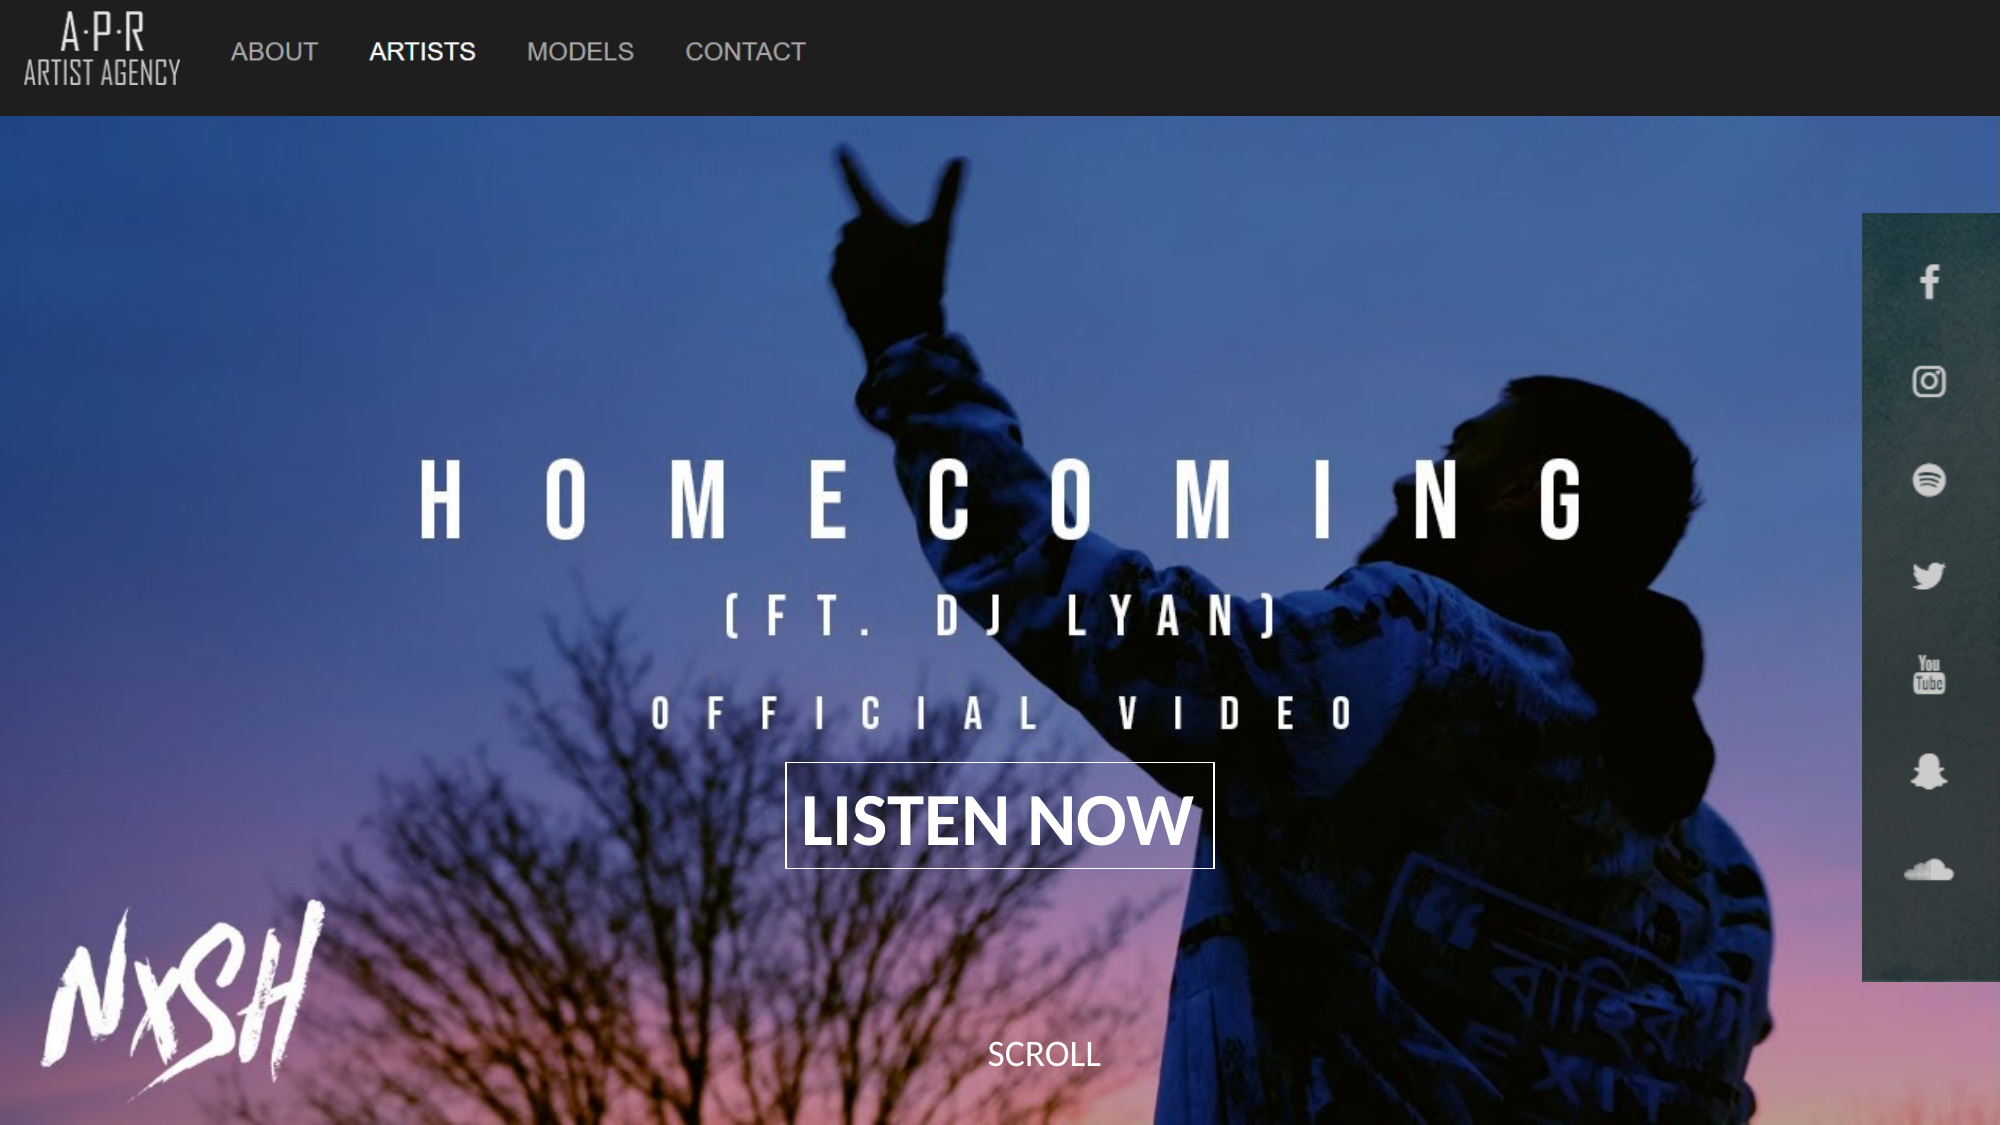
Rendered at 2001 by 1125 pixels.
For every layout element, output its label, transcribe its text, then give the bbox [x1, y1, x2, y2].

text_box SCROLL [972, 1021, 1118, 1083]
picture [0, 0, 2000, 1125]
text_box LISTEN NOW [785, 762, 1215, 869]
